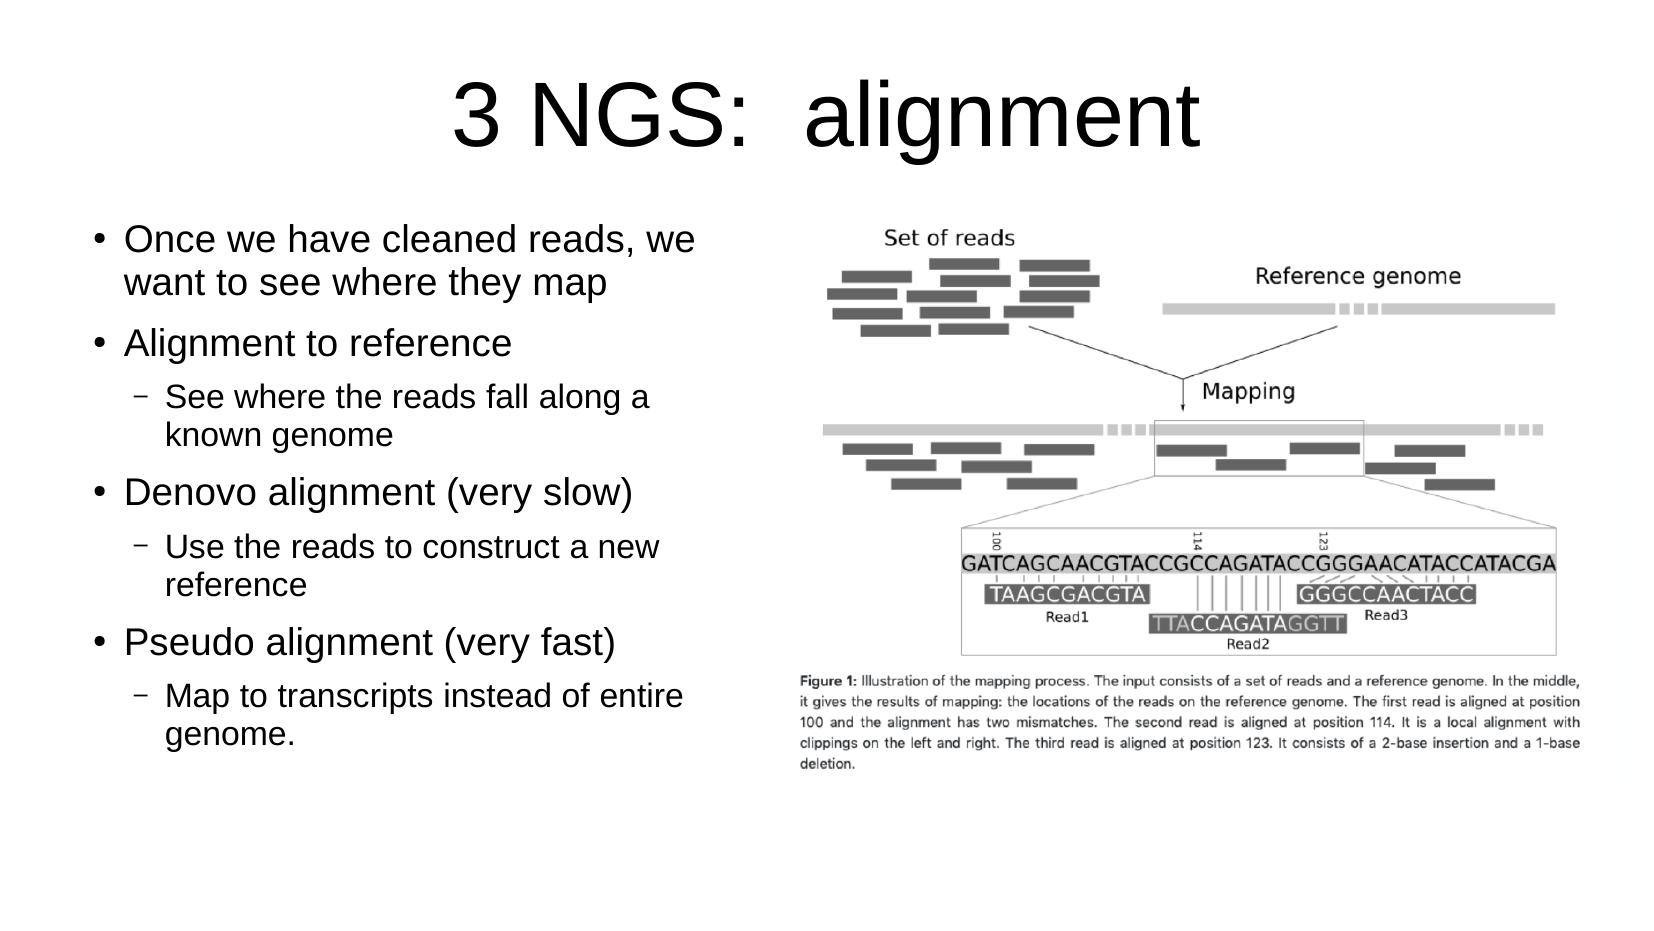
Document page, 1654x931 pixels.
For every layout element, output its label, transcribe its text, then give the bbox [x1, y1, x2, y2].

title 3 NGS: alignment [82, 37, 1571, 193]
picture [782, 204, 1636, 781]
list Once we have cleaned reads, we want to see where they map Alignment to reference See where the reads fall along a known genome Denovo alignment (very slow) Use the reads to construct a new reference Pseudo alignment (very fast) Map to transcripts instead of entire genome. [82, 217, 736, 758]
